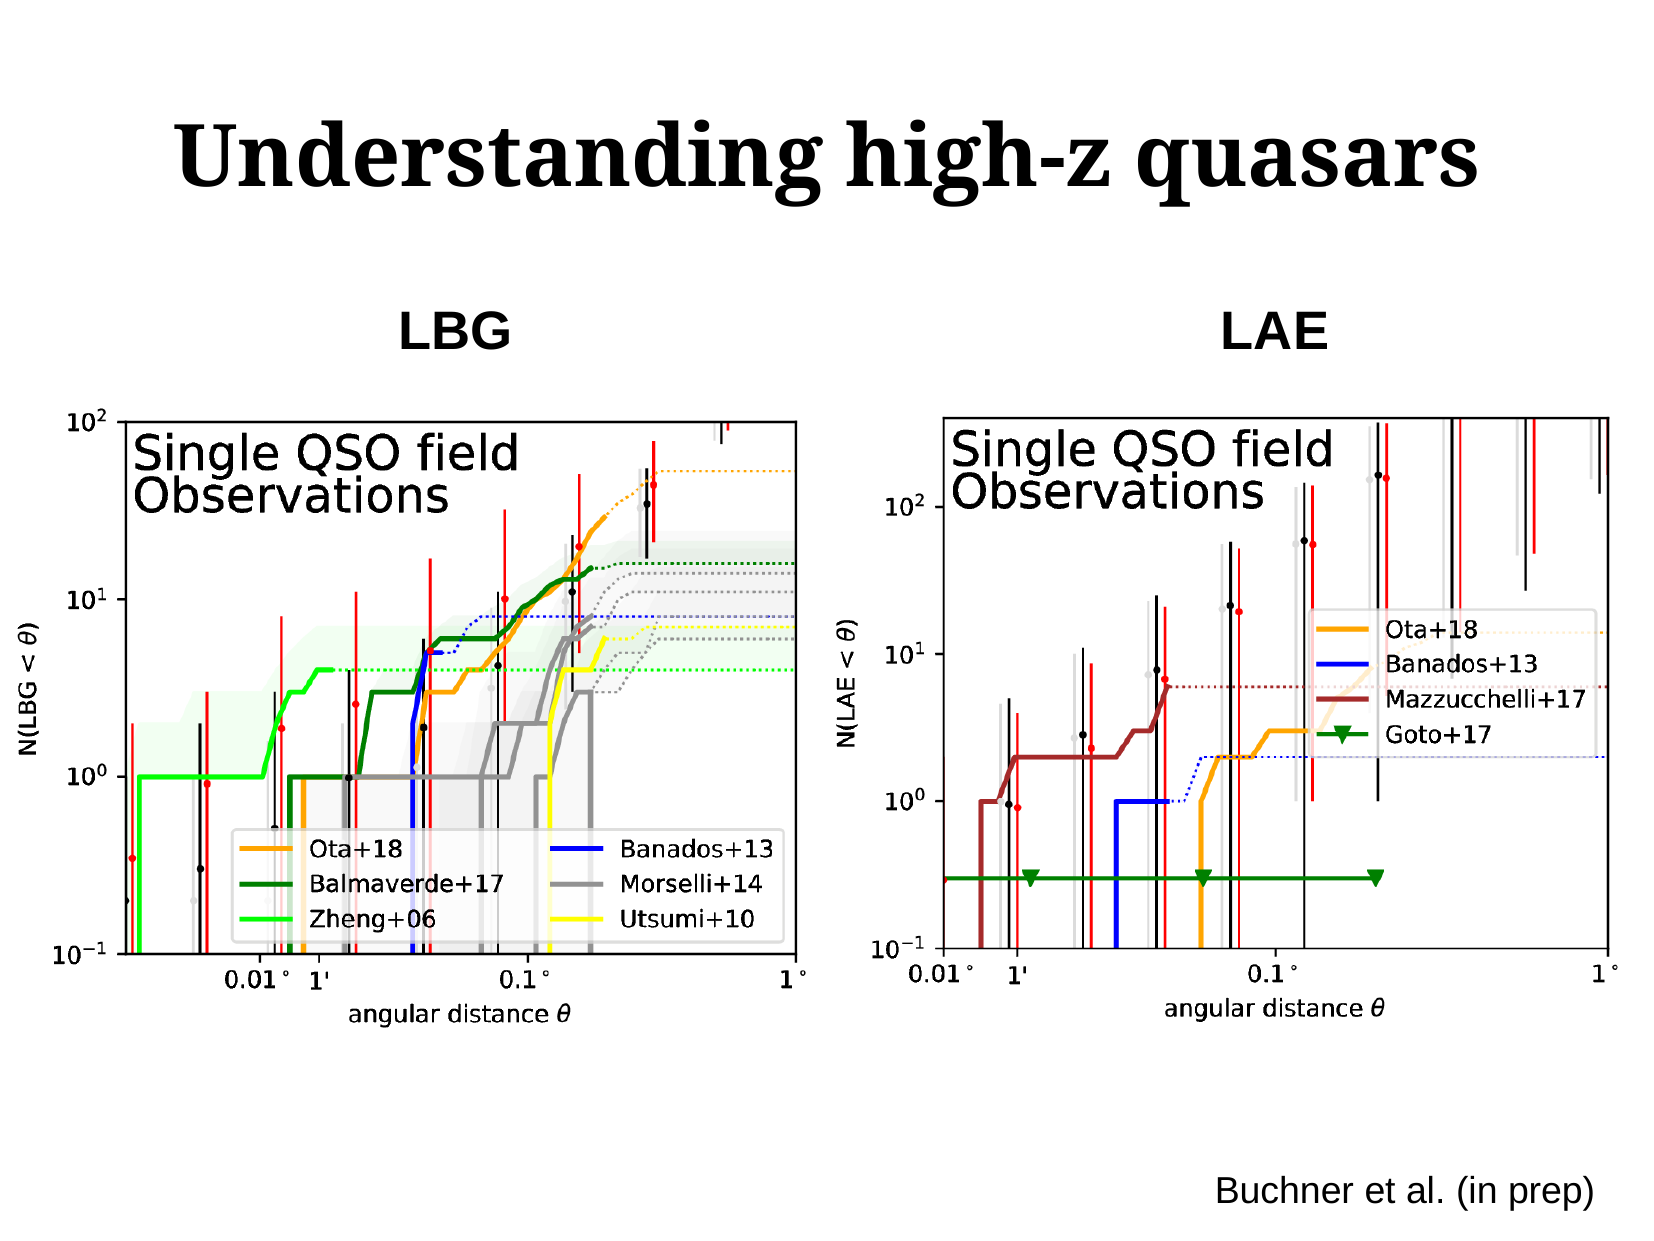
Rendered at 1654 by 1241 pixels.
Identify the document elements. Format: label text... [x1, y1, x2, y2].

picture [0, 392, 1641, 1047]
title Understanding high-z quasars [82, 49, 1571, 257]
text_box LBG [118, 292, 794, 369]
text_box LAE [937, 292, 1613, 369]
text_box Buchner et al. (in prep) [1200, 1162, 1613, 1220]
